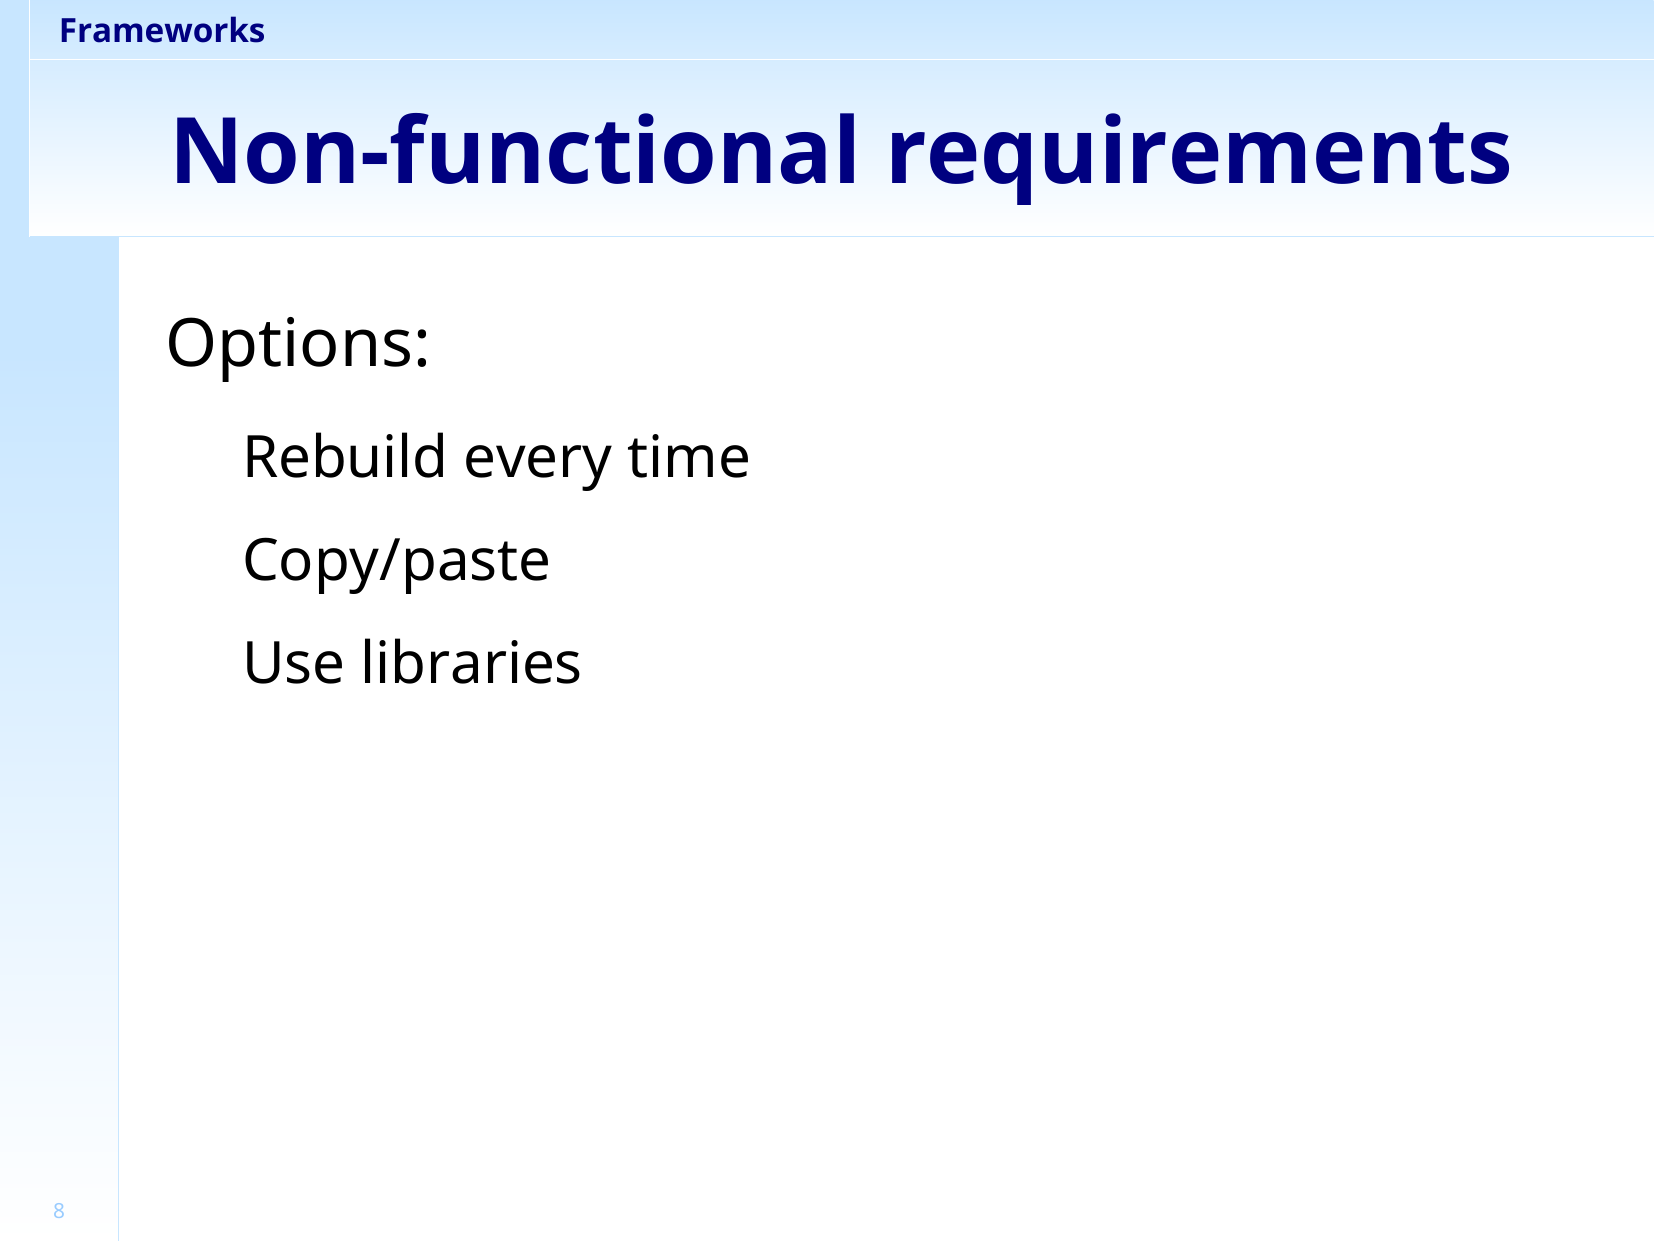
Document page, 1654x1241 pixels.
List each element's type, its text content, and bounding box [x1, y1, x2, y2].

list Options: Rebuild every time Copy/paste Use libraries [147, 295, 1625, 1182]
title Non-functional requirements [29, 59, 1654, 237]
title Frameworks [59, 0, 355, 60]
